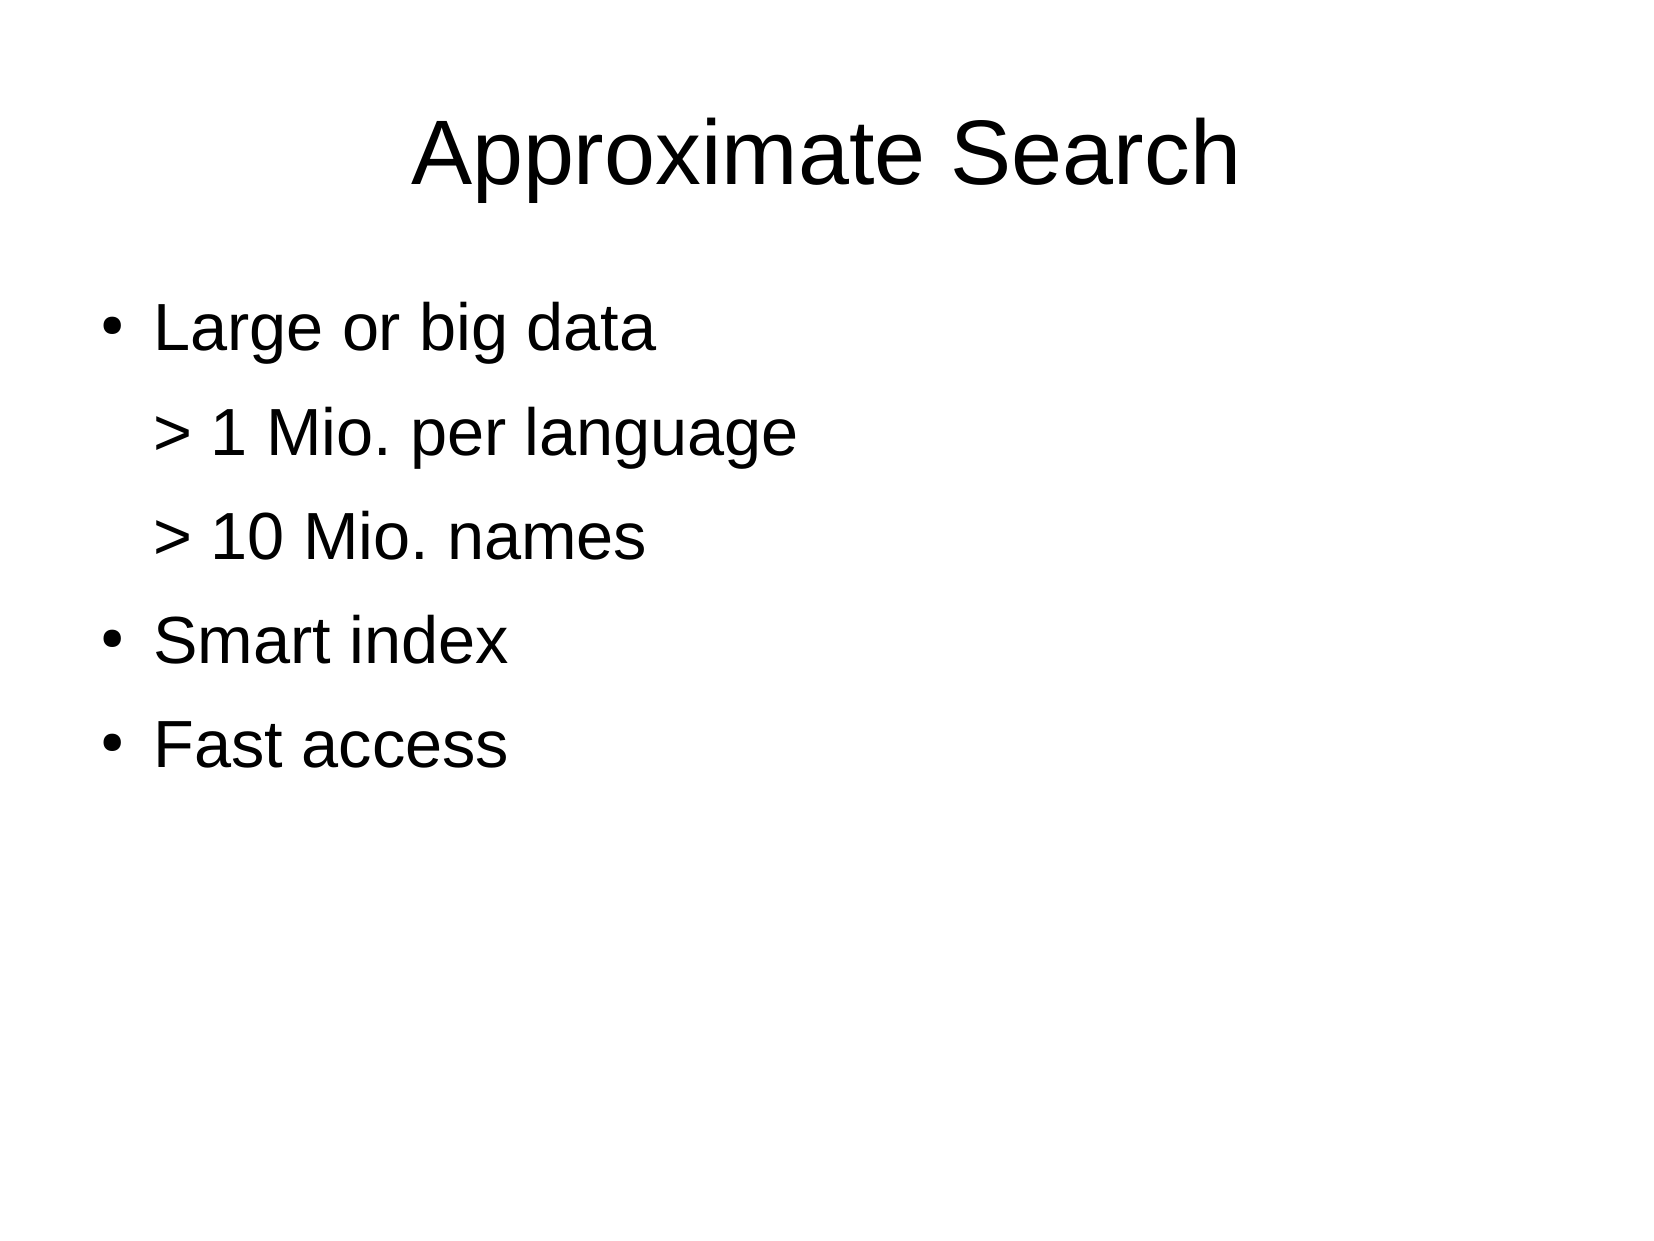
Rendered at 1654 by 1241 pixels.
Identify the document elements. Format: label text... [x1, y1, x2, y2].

title Approximate Search [82, 49, 1571, 257]
list Large or big data > 1 Mio. per language > 10 Mio. names Smart index Fast access [82, 290, 1571, 1010]
